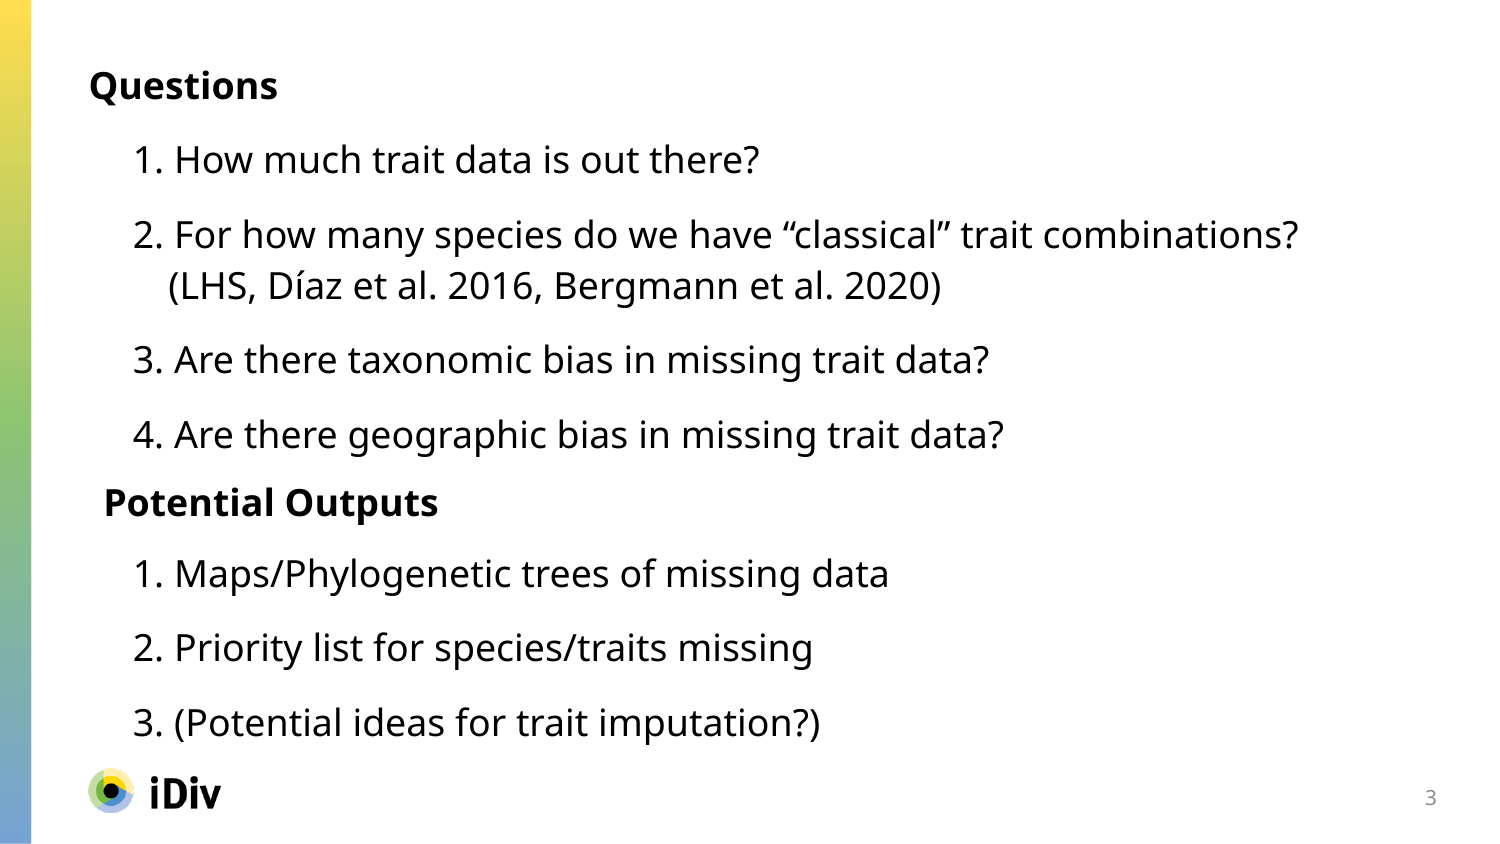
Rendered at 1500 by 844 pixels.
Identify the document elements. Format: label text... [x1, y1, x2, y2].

text_box Potential Outputs [88, 468, 491, 530]
picture [0, 0, 1500, 844]
text_box How much trait data is out there? For how many species do we have “classical” trait combinations? (LHS, Díaz et al. 2016, Bergmann et al. 2020) Are there taxonomic bias in missing trait data? Are there geographic bias in missing trait data? [118, 126, 1382, 440]
text_box Maps/Phylogenetic trees of missing data Priority list for species/traits missing (Potential ideas for trait imputation?) [118, 539, 1382, 739]
slide_number <numéro> [1240, 767, 1437, 813]
list Questions [88, 61, 1437, 157]
